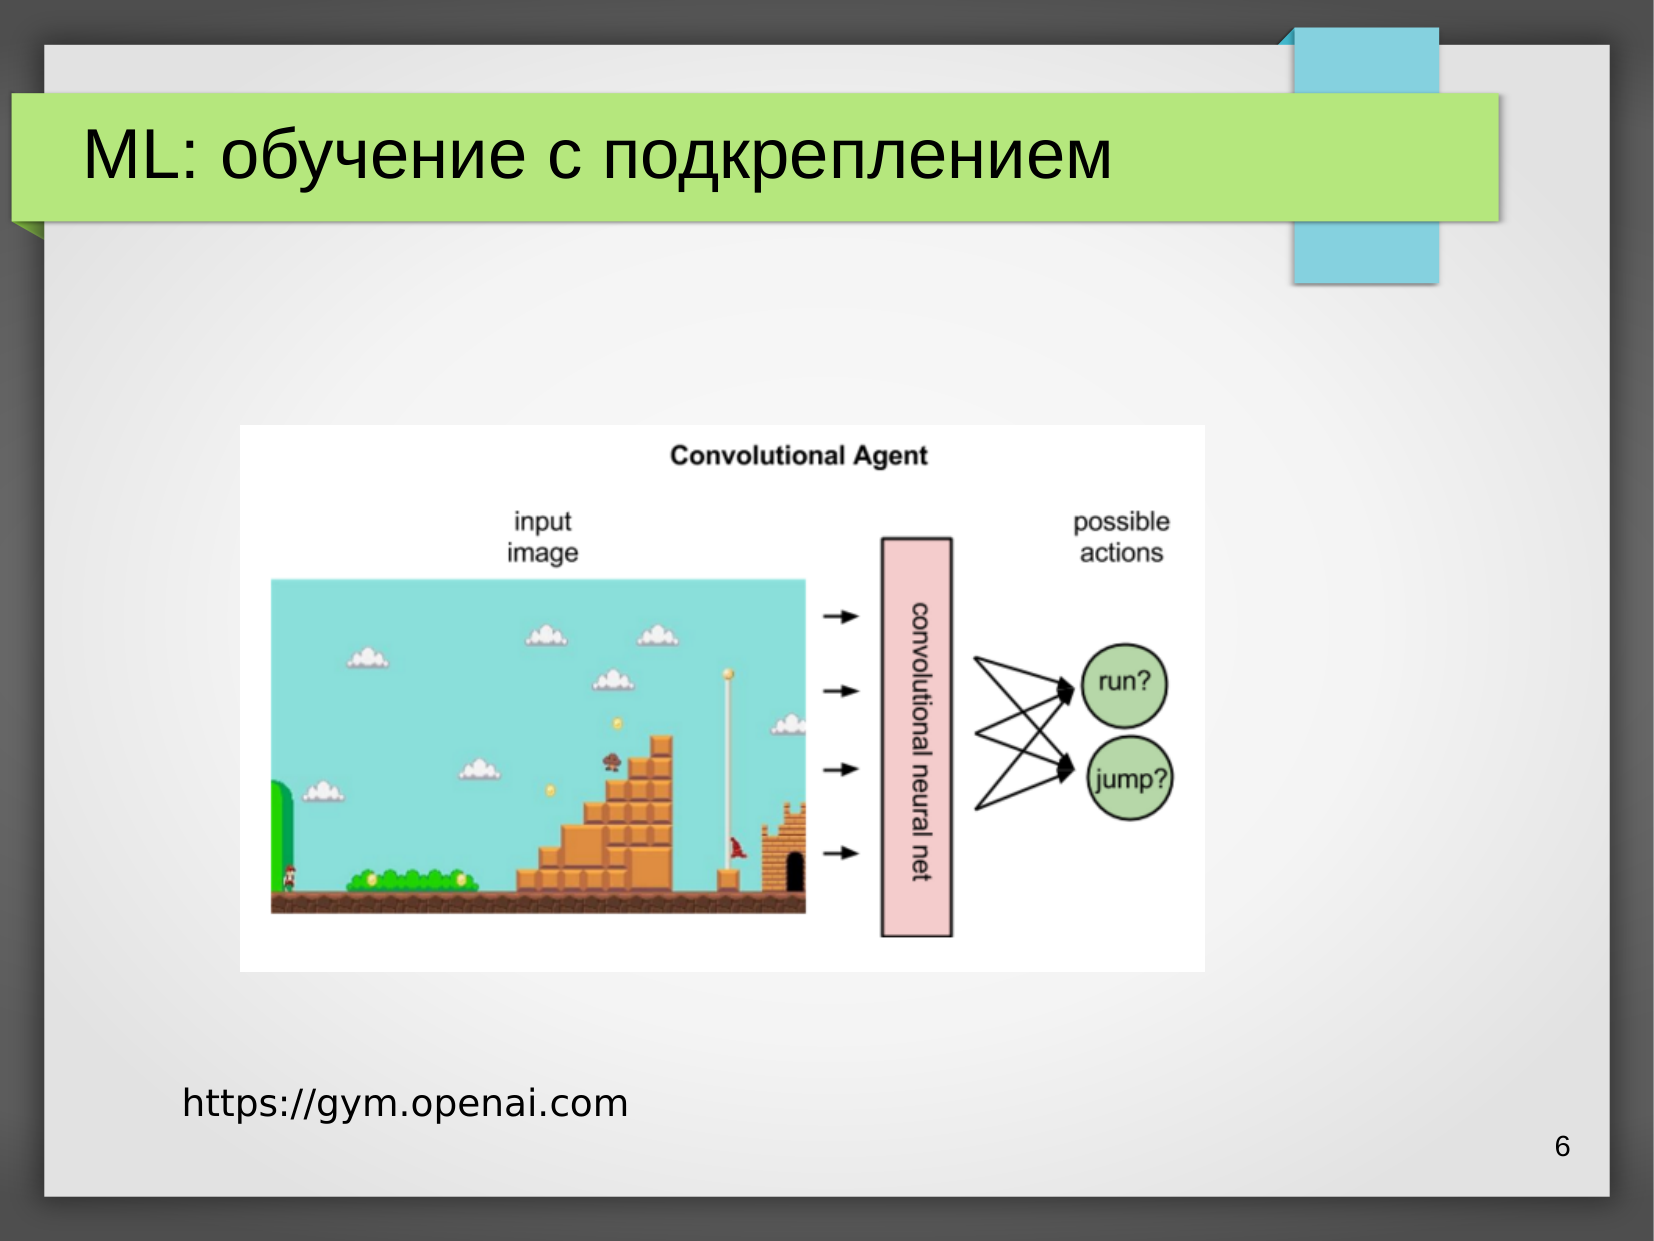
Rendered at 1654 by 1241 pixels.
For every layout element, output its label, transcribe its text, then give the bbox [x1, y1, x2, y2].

title ML: обучение с подкреплением [82, 94, 1264, 213]
text_box https://gym.openai.com [166, 1074, 1063, 1134]
picture [0, 0, 1654, 1241]
